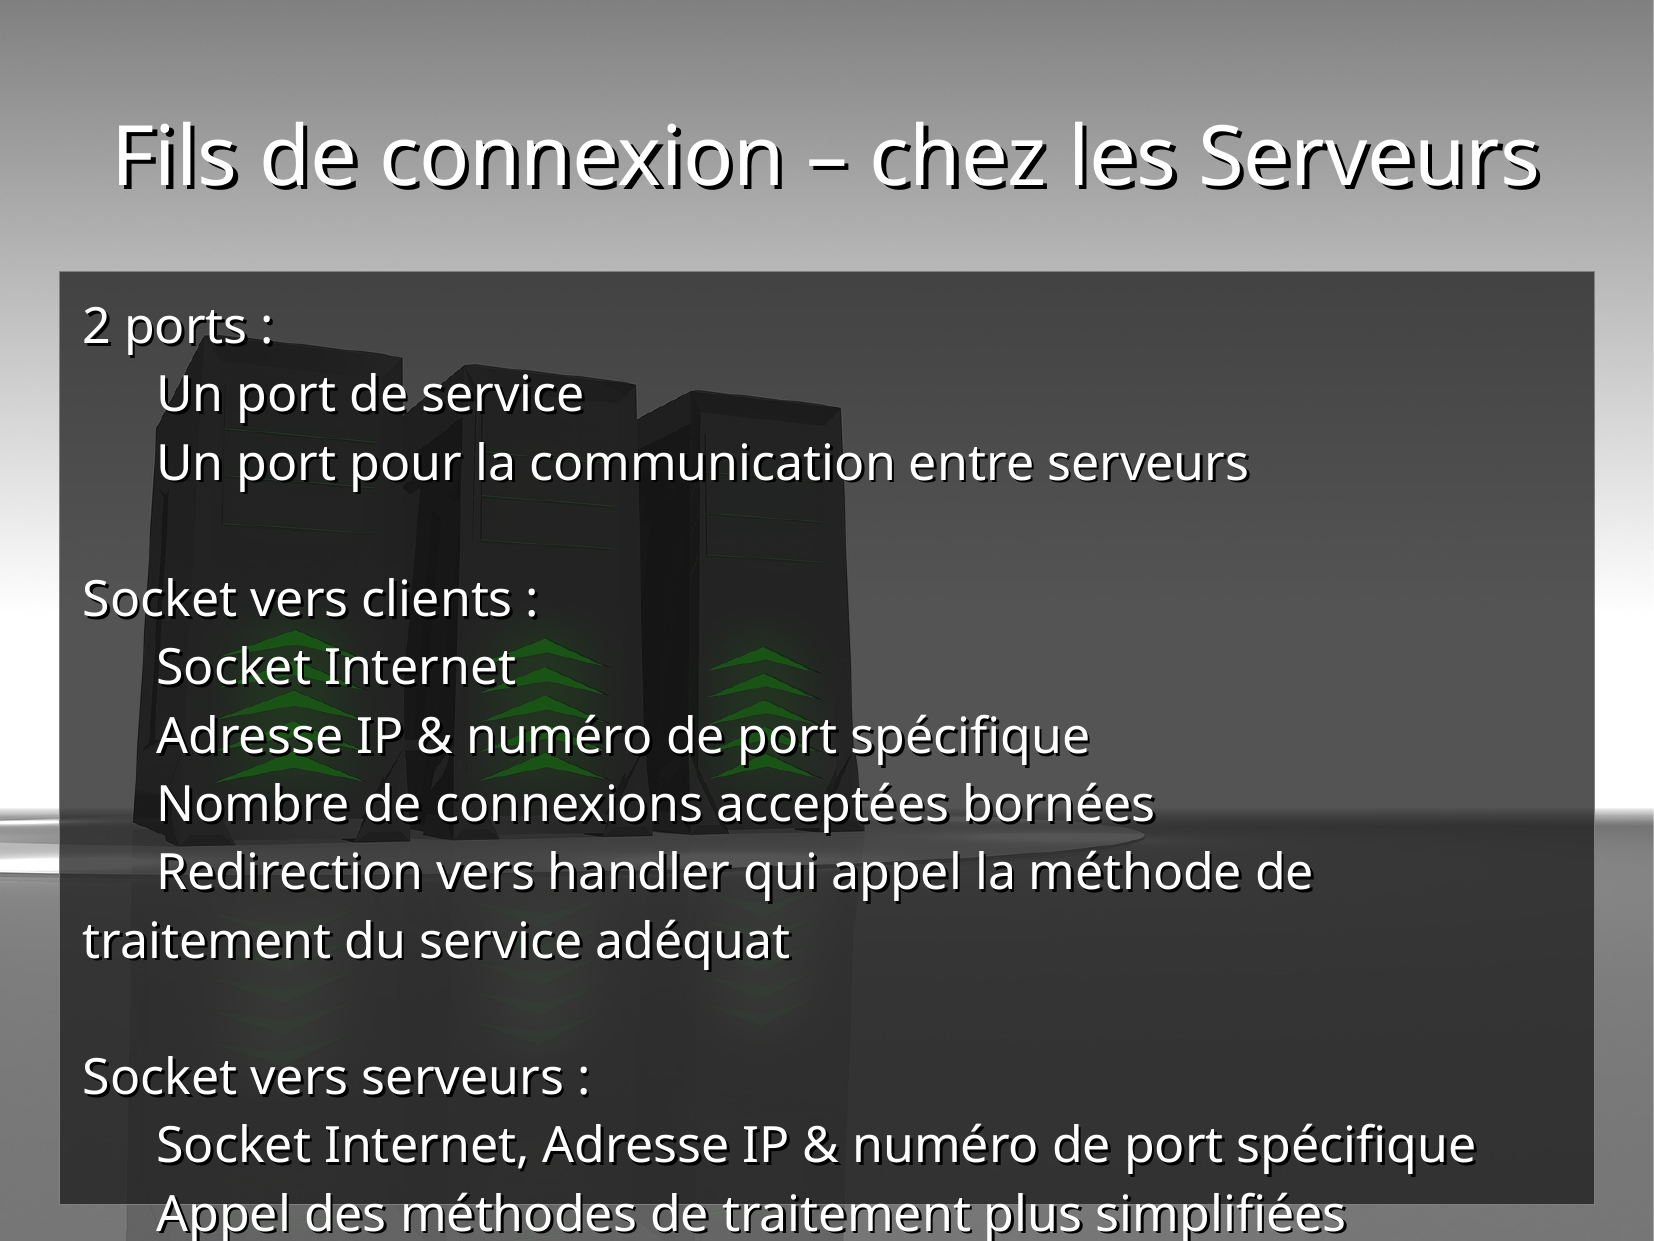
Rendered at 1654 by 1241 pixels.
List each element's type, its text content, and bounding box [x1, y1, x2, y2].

picture [533, 1209, 546, 1228]
text_box [59, 271, 1595, 1205]
picture [994, 1205, 1183, 1241]
subtitle 2 ports : Un port de service Un port pour la communication entre serveurs Socket vers clients : Socket Internet Adresse IP & numéro de port spécifique Nombre de connexions acceptées bornées Redirection vers handler qui appel la méthode de traitement du service adéquat Socket vers serveurs : Socket Internet, Adresse IP & numéro de port spécifique Appel des méthodes de traitement plus simplifiées [82, 290, 1571, 1131]
picture [345, 1209, 355, 1215]
picture [829, 1209, 839, 1215]
picture [563, 1209, 576, 1228]
picture [1035, 1205, 1049, 1228]
picture [1305, 1209, 1315, 1215]
picture [769, 1220, 779, 1228]
title Fils de connexion – chez les Serveurs [82, 49, 1571, 257]
picture [691, 1209, 701, 1215]
picture [229, 1205, 987, 1241]
picture [200, 1209, 211, 1228]
picture [260, 1209, 270, 1215]
picture [230, 1209, 242, 1228]
picture [1276, 1209, 1287, 1215]
picture [170, 1207, 177, 1216]
picture [595, 1209, 605, 1215]
picture [0, 0, 1654, 1241]
picture [995, 1209, 1006, 1228]
picture [457, 1209, 467, 1215]
picture [199, 1205, 223, 1241]
picture [313, 1209, 326, 1228]
picture [904, 1209, 914, 1215]
picture [1191, 1209, 1202, 1228]
picture [659, 1209, 672, 1228]
